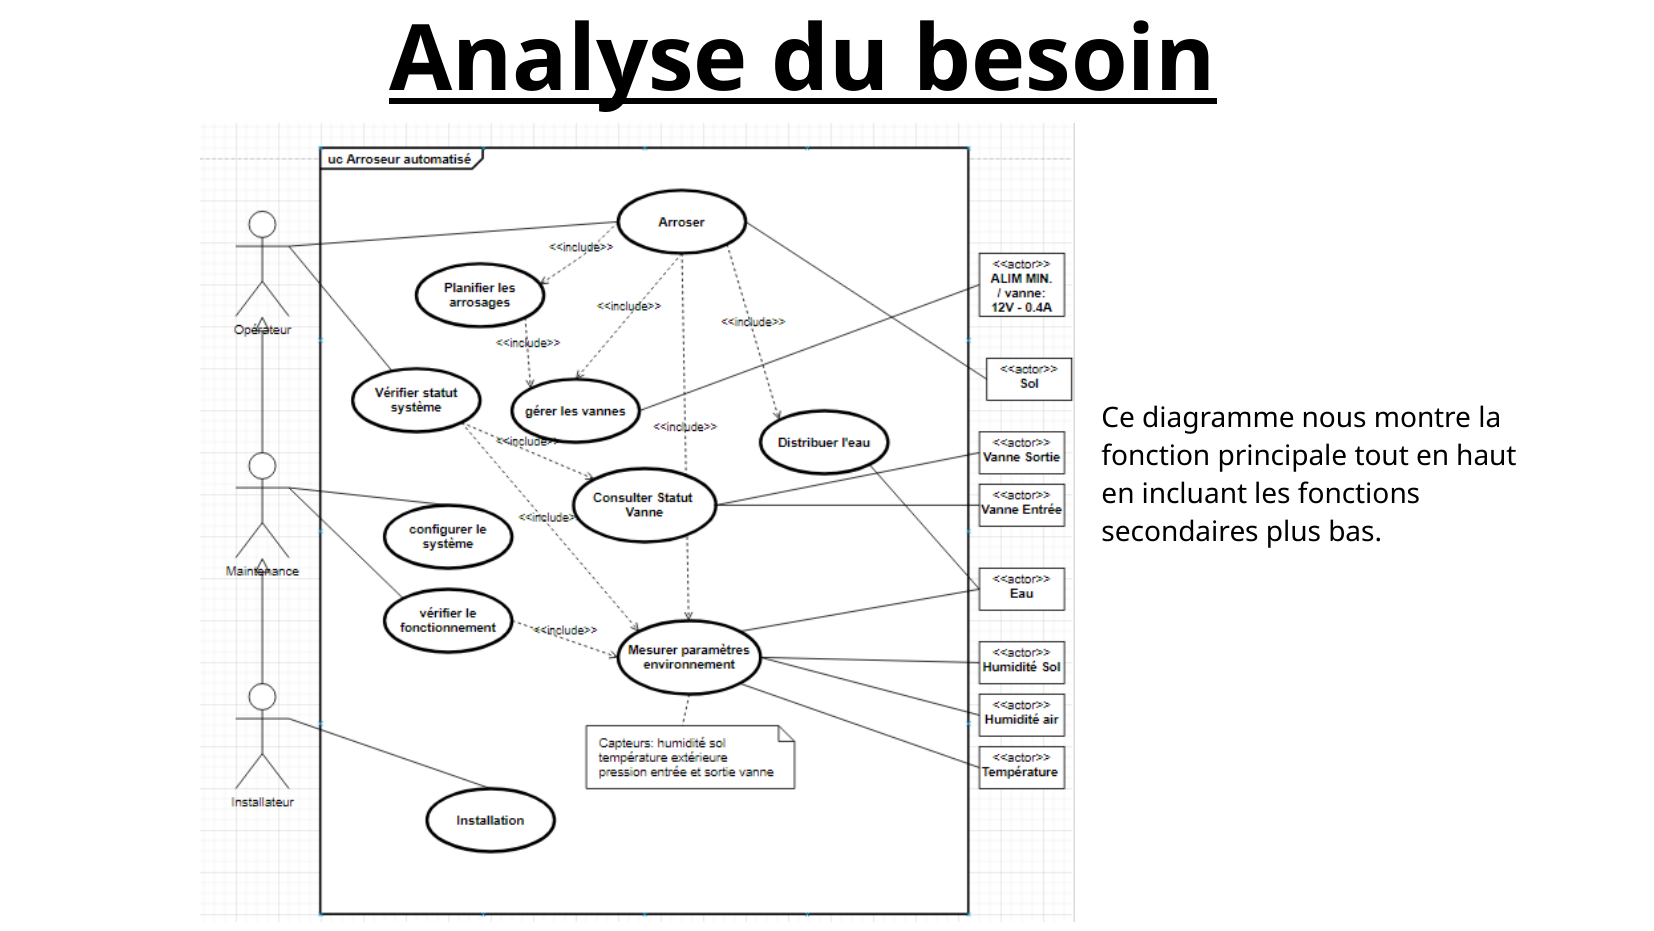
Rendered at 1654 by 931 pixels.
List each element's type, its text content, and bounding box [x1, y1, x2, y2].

text_box Ce diagramme nous montre la fonction principale tout en haut en incluant les fonctions secondaires plus bas. [1086, 389, 1548, 653]
picture [200, 123, 1075, 922]
title Analyse du besoin [59, 0, 1548, 133]
